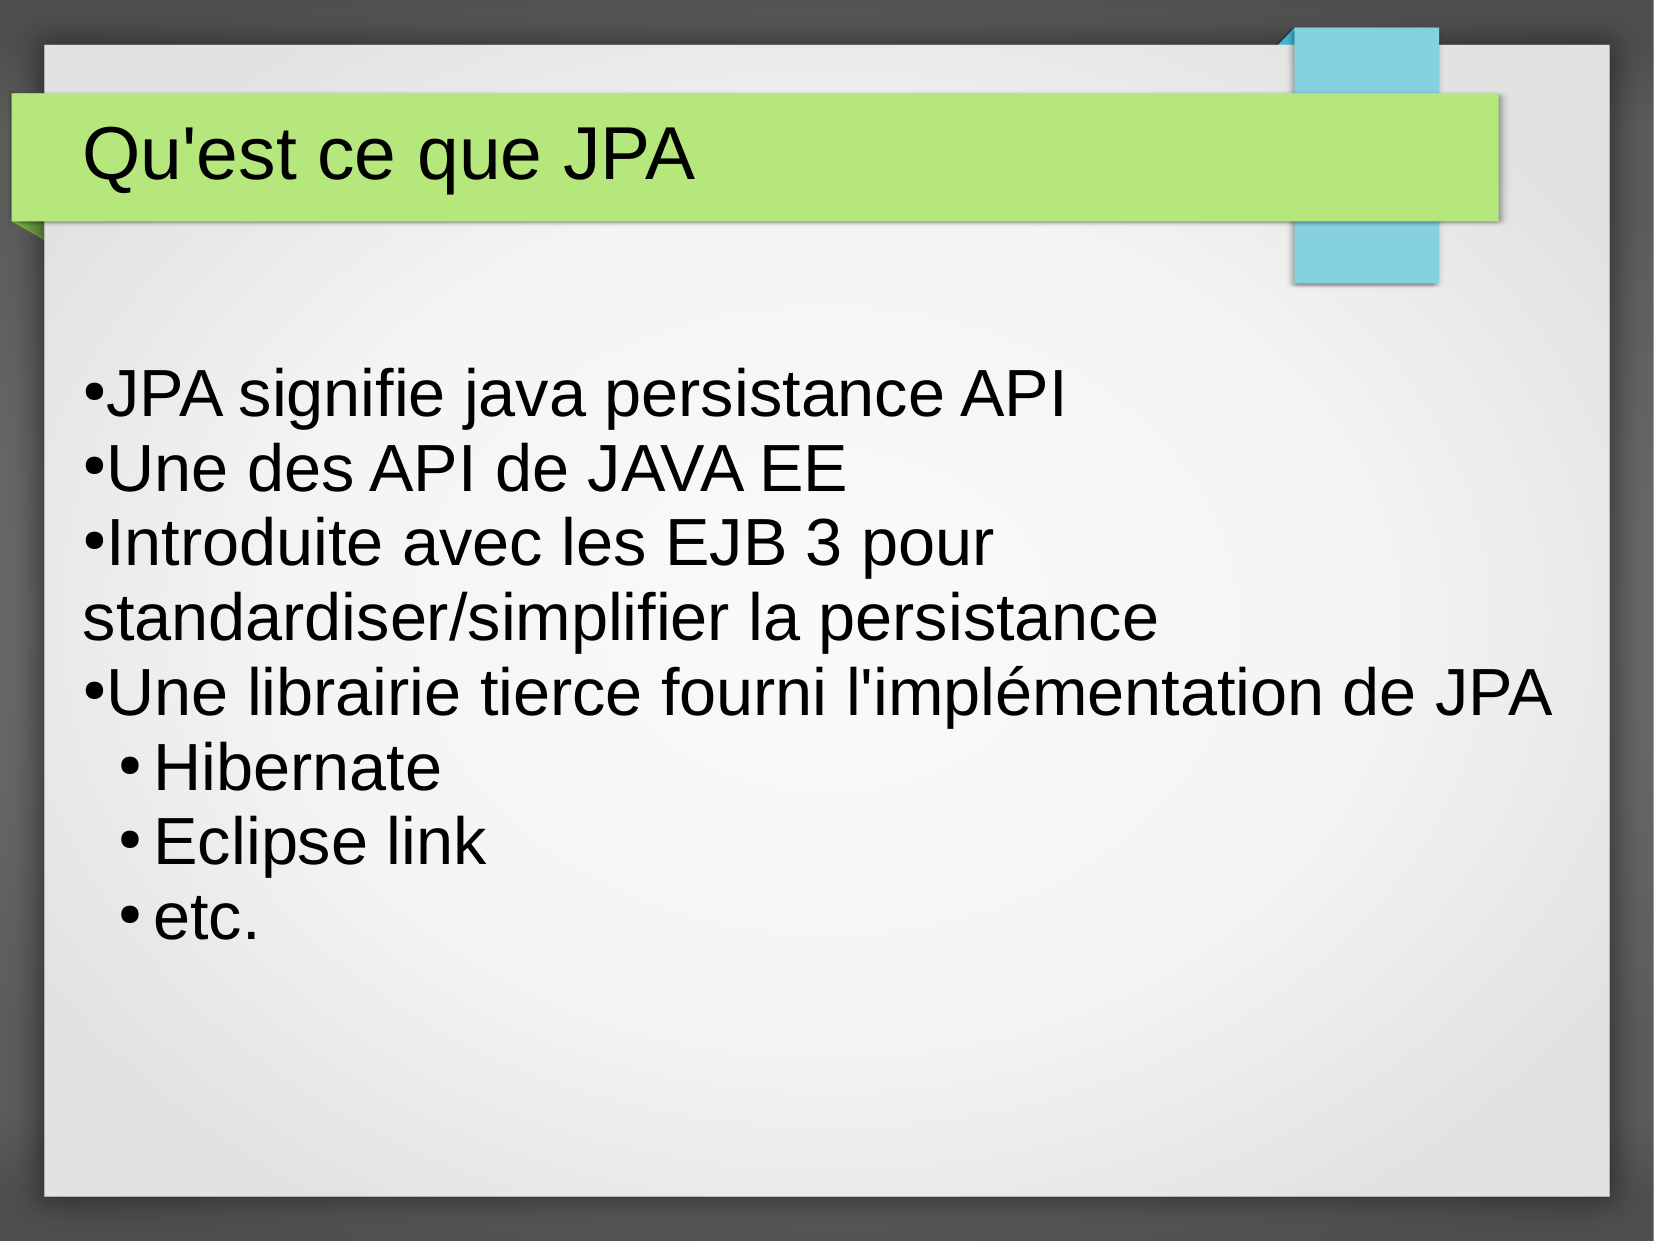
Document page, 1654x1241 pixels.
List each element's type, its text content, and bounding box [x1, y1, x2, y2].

title Qu'est ce que JPA [82, 94, 1264, 213]
picture [0, 0, 1654, 1241]
subtitle JPA signifie java persistance API Une des API de JAVA EE Introduite avec les EJB 3 pour standardiser/simplifier la persistance Une librairie tierce fourni l'implémentation de JPA Hibernate Eclipse link etc. [82, 295, 1571, 1015]
